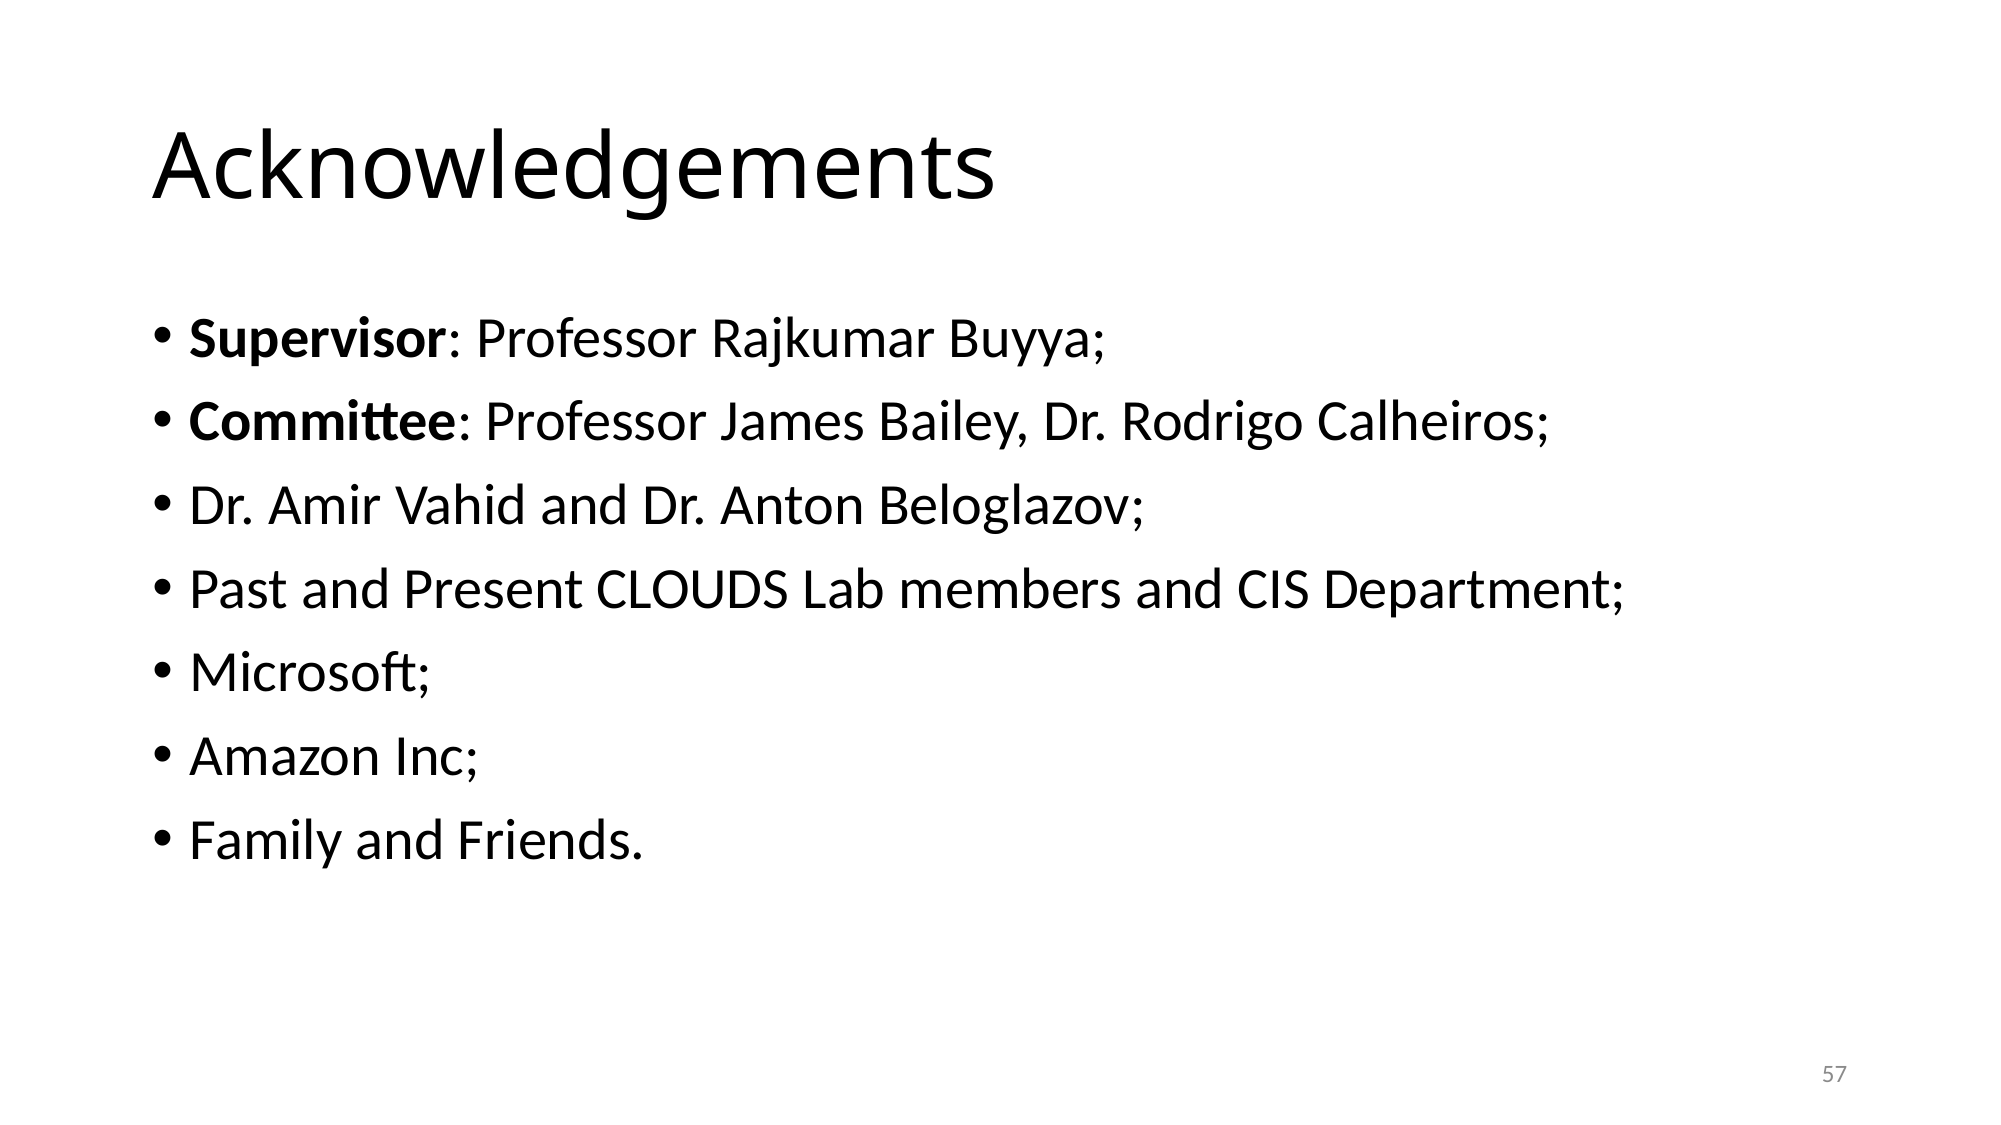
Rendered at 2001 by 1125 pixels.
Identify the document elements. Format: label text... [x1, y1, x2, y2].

list Supervisor: Professor Rajkumar Buyya; Committee: Professor James Bailey, Dr. Rodrigo Calheiros; Dr. Amir Vahid and Dr. Anton Beloglazov; Past and Present CLOUDS Lab members and CIS Department; Microsoft; Amazon Inc; Family and Friends. [137, 299, 1836, 1014]
title Acknowledgements [137, 59, 1863, 278]
slide_number <number> [1412, 1042, 1863, 1103]
